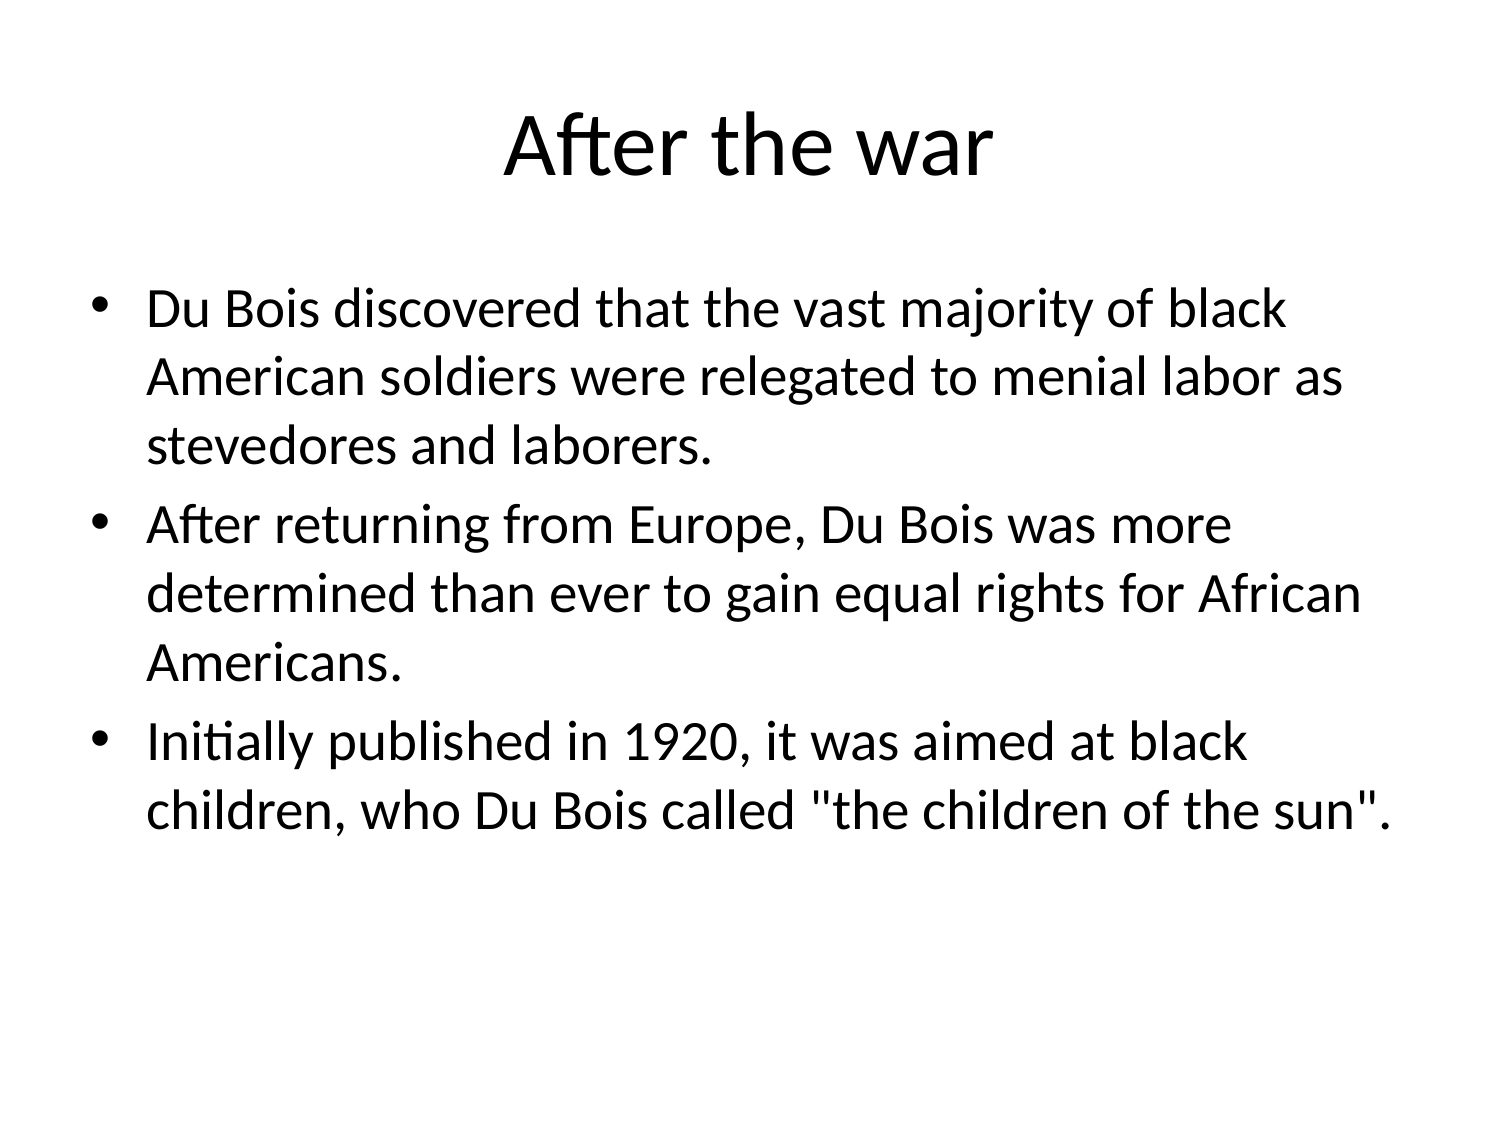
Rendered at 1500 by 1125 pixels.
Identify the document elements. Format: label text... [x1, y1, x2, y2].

list Du Bois discovered that the vast majority of black American soldiers were relegated to menial labor as stevedores and laborers. After returning from Europe, Du Bois was more determined than ever to gain equal rights for African Americans. Initially published in 1920, it was aimed at black children, who Du Bois called "the children of the sun". [75, 262, 1425, 1005]
title After the war [75, 45, 1425, 233]
